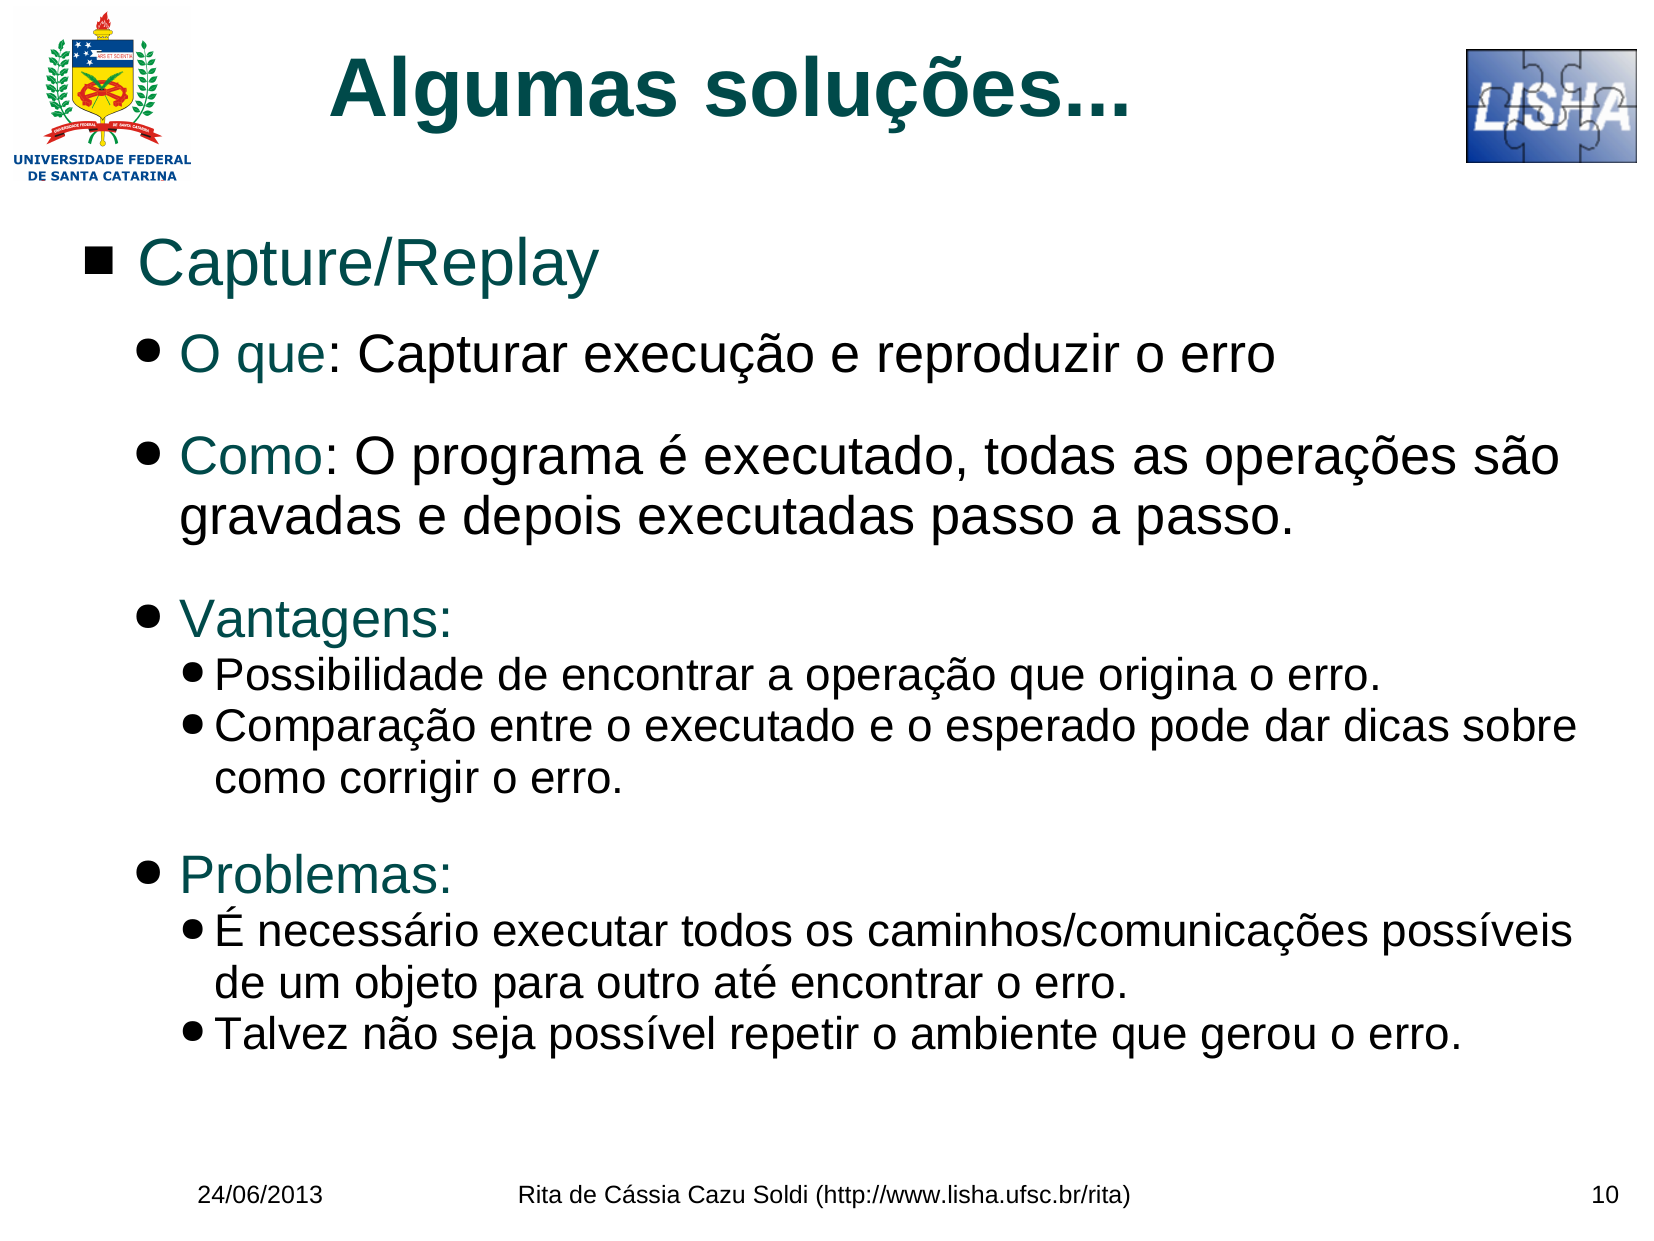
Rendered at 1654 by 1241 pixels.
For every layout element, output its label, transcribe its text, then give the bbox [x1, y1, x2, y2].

title Algumas soluções... [37, 37, 1426, 151]
picture [13, 6, 191, 181]
list Capture/Replay O que: Capturar execução e reproduzir o erro Como: O programa é executado, todas as operações são gravadas e depois executadas passo a passo. Vantagens: Possibilidade de encontrar a operação que origina o erro. Comparação entre o executado e o esperado pode dar dicas sobre como corrigir o erro. Problemas: É necessário executar todos os caminhos/comunicações possíveis de um objeto para outro até encontrar o erro. Talvez não seja possível repetir o ambiente que gerou o erro. [37, 225, 1613, 1163]
picture [1466, 49, 1637, 163]
